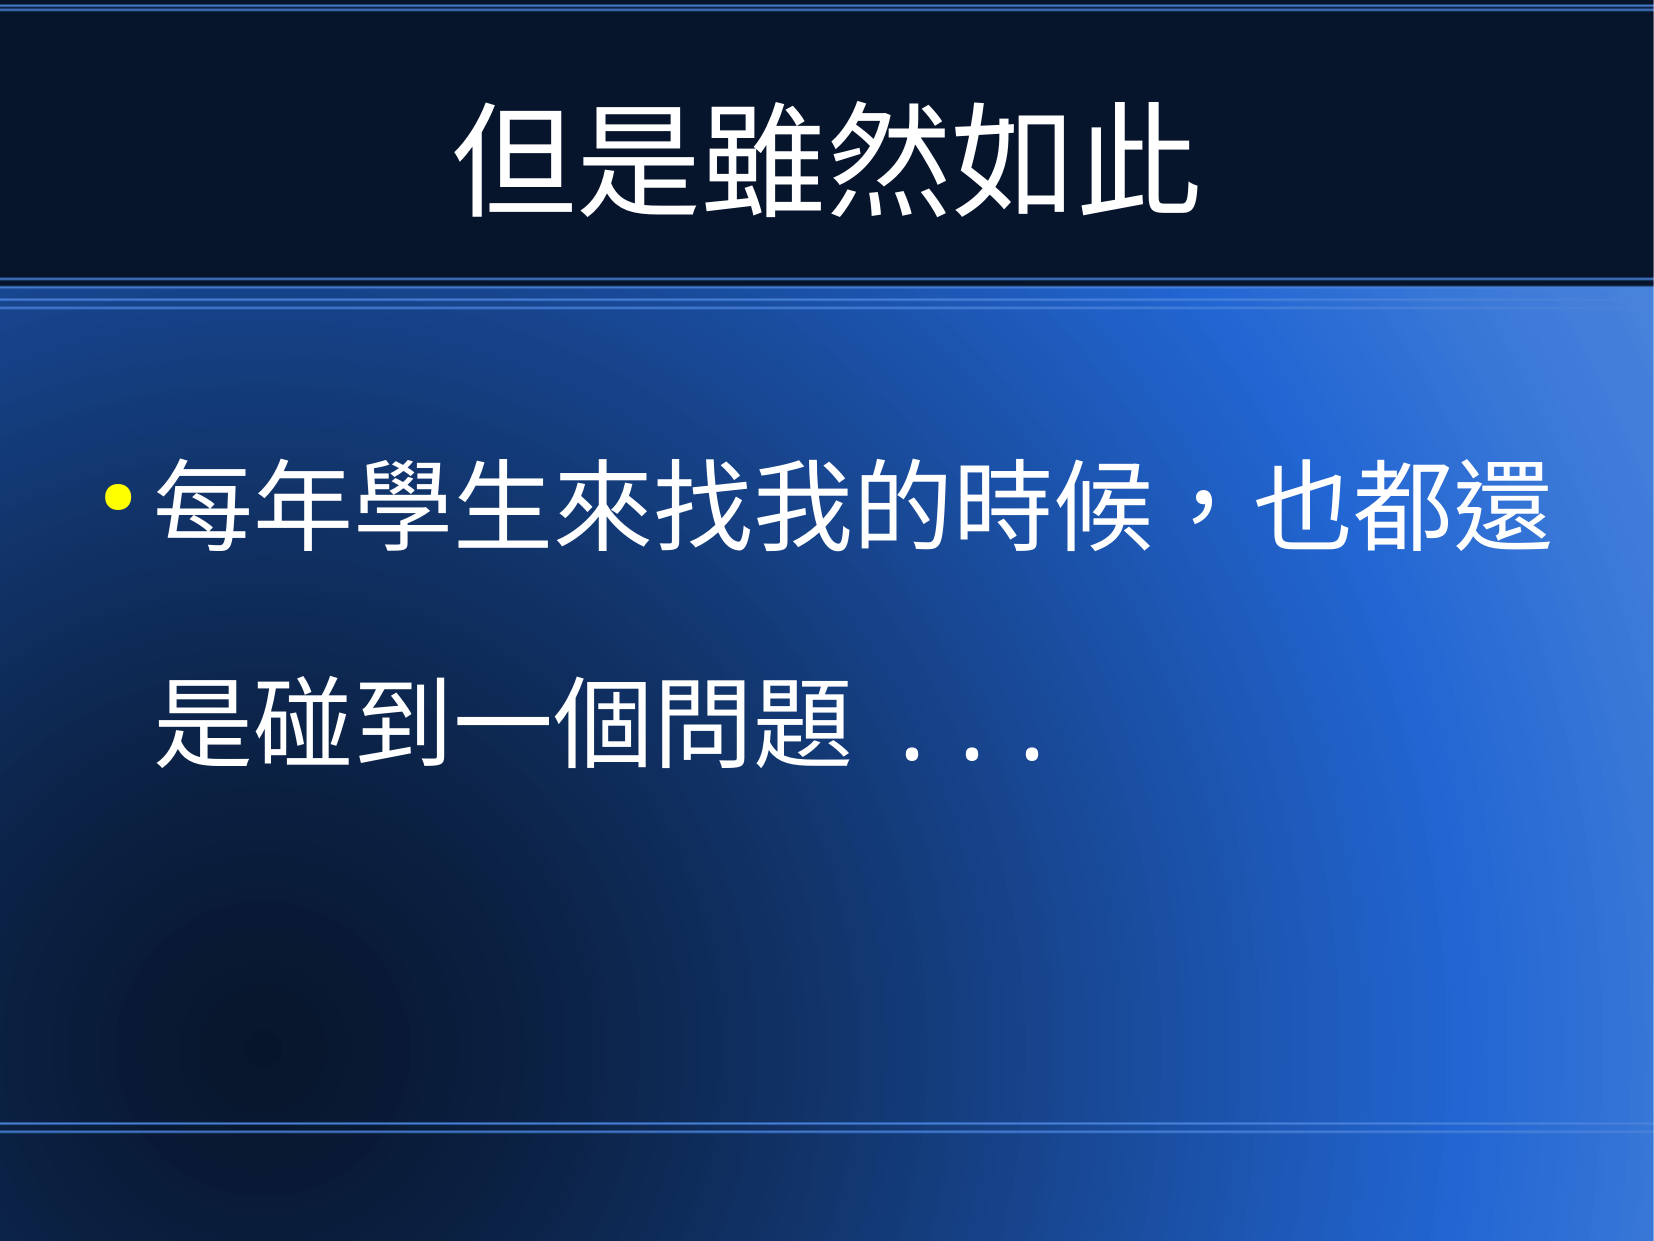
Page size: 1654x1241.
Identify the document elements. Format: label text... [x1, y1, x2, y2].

picture [0, 0, 1654, 1241]
title 但是雖然如此 [82, 49, 1571, 257]
list 每年學生來找我的時候，也都還是碰到一個問題... [82, 355, 1571, 1241]
